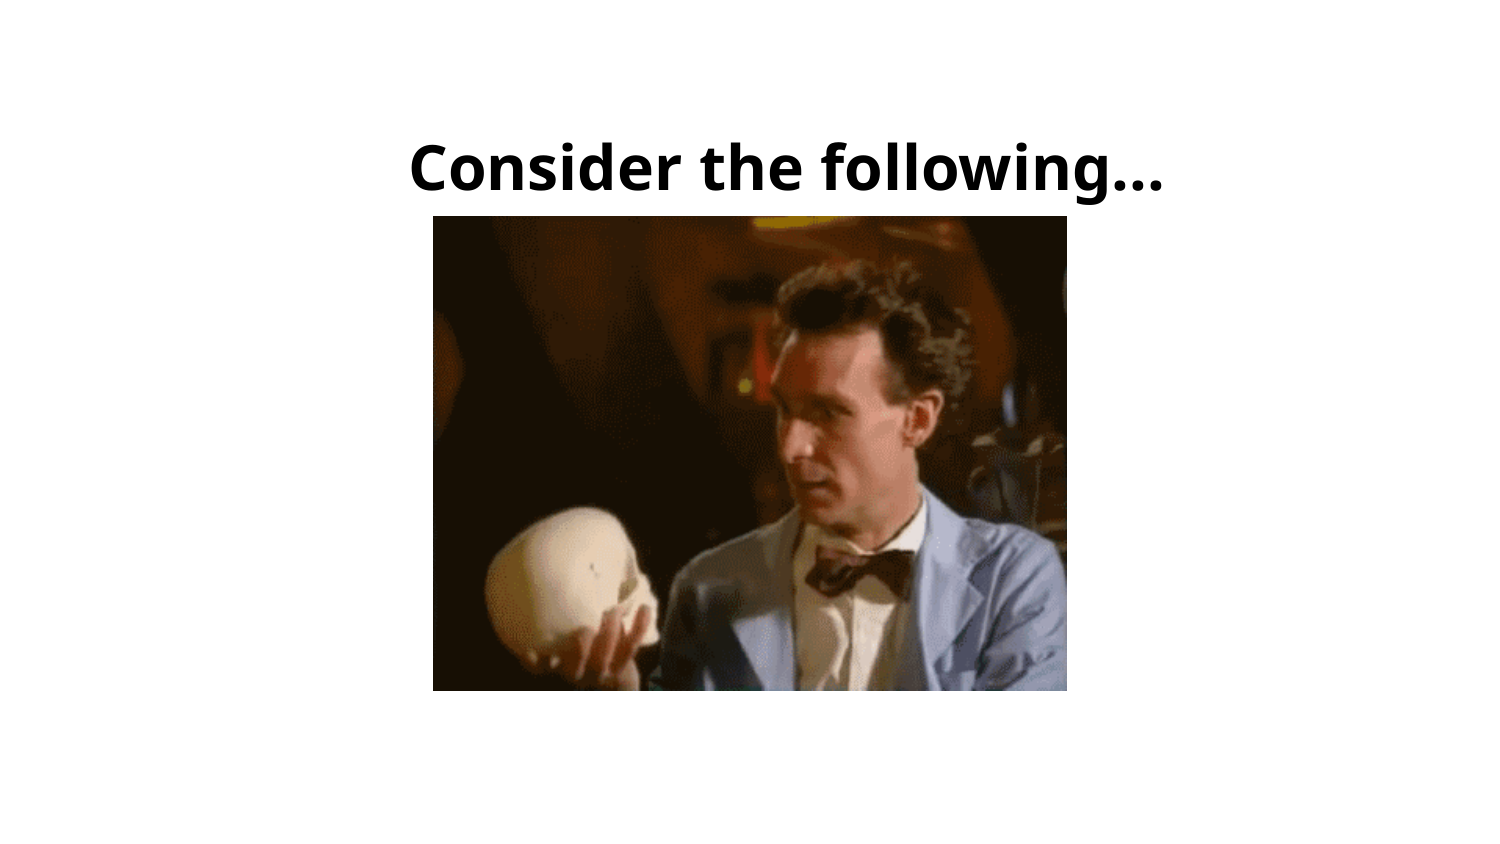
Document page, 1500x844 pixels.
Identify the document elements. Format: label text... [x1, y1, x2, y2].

picture [433, 216, 1067, 691]
text_box Consider the following... [349, 113, 1225, 186]
